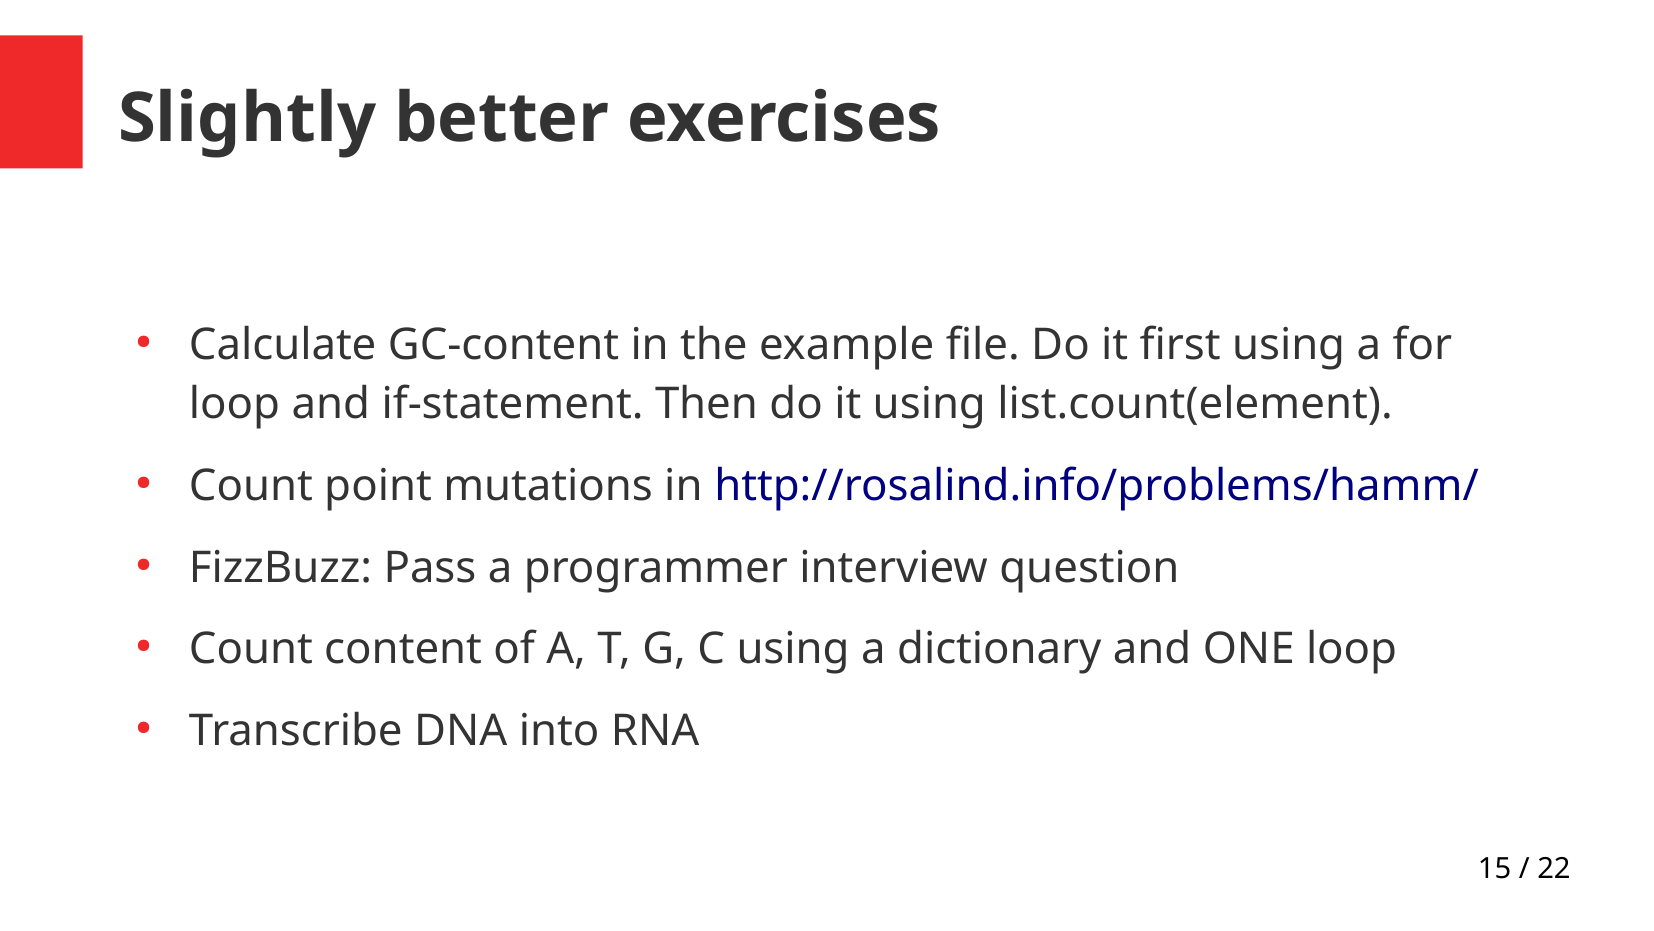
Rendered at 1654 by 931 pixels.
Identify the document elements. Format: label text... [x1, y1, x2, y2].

list Calculate GC-content in the example file. Do it first using a for loop and if-statement. Then do it using list.count(element). Count point mutations in http://rosalind.info/problems/hamm/ FizzBuzz: Pass a programmer interview question Count content of A, T, G, C using a dictionary and ONE loop Transcribe DNA into RNA [118, 265, 1536, 806]
title Slightly better exercises [118, 37, 1571, 193]
